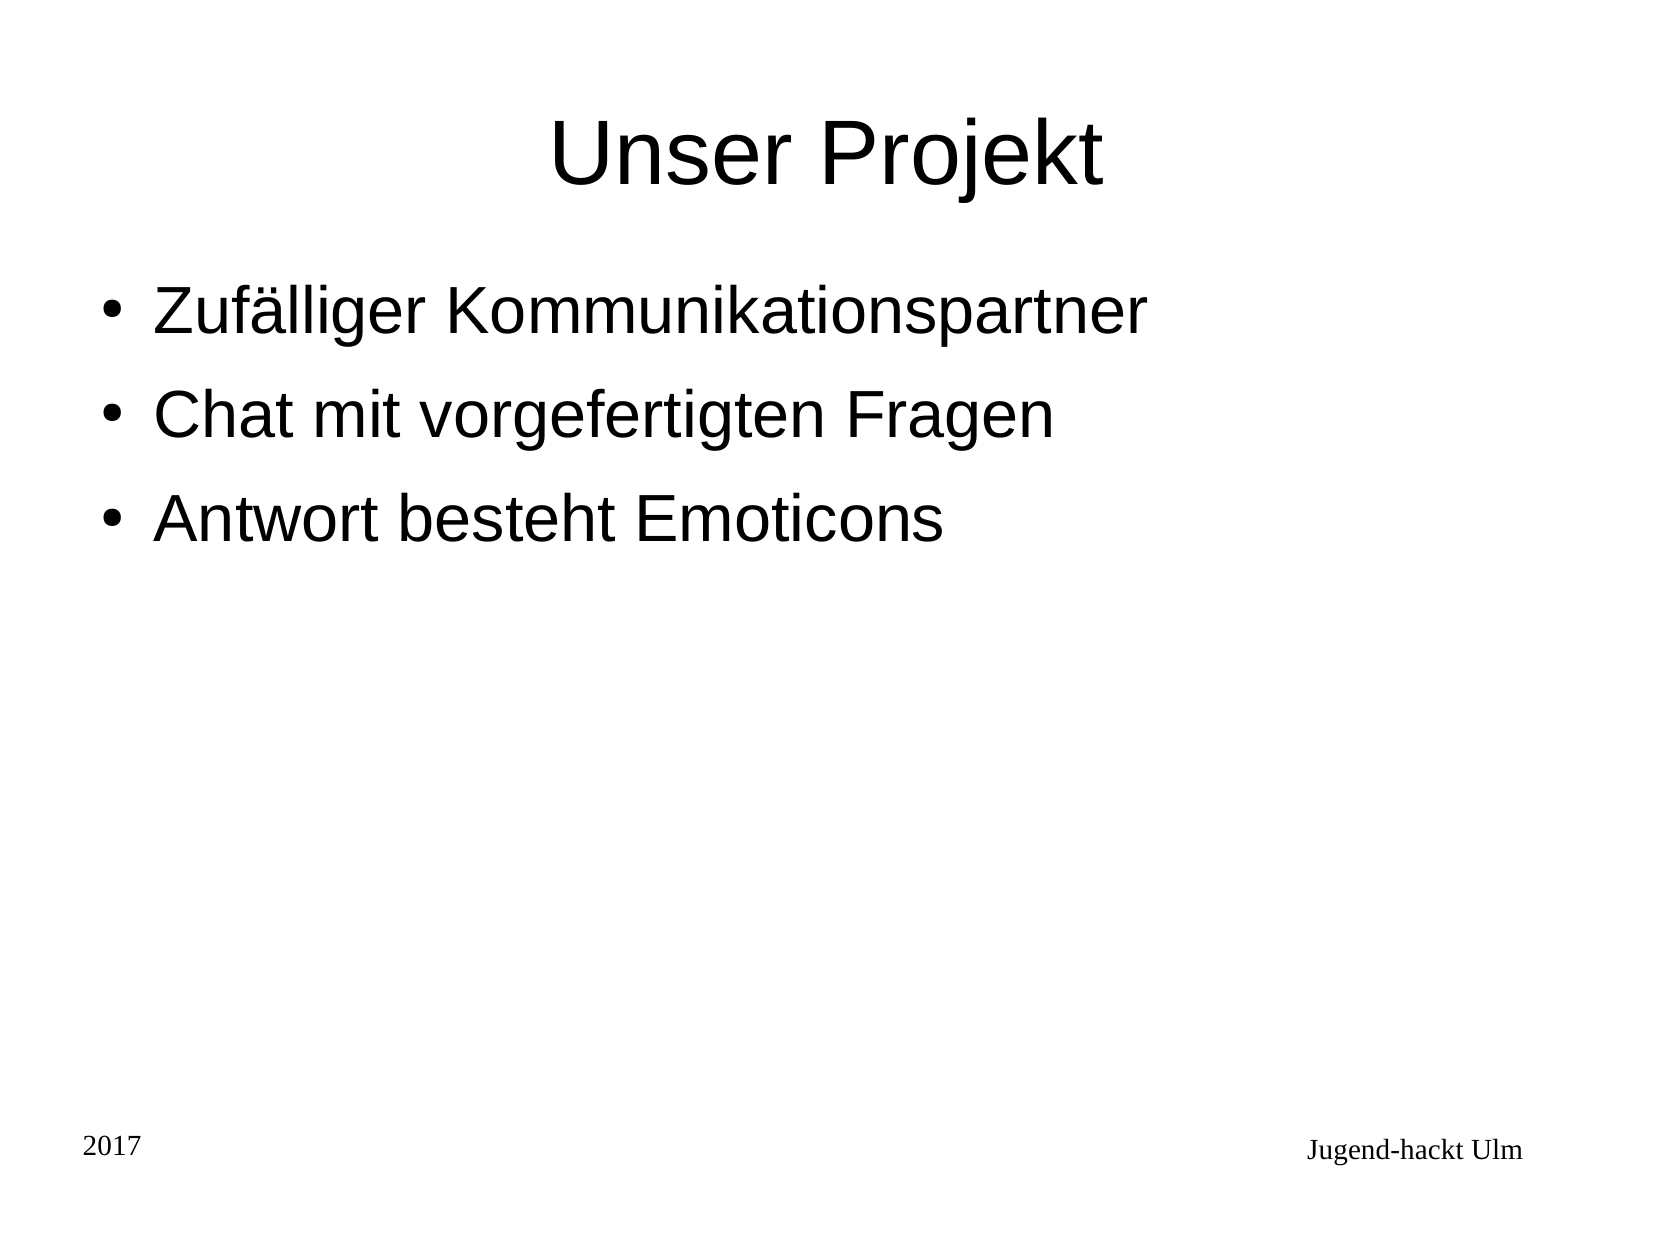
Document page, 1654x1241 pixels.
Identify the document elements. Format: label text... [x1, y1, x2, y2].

title Unser Projekt [82, 49, 1571, 257]
list Zufälliger Kommunikationspartner Chat mit vorgefertigten Fragen Antwort besteht Emoticons [82, 272, 1571, 993]
